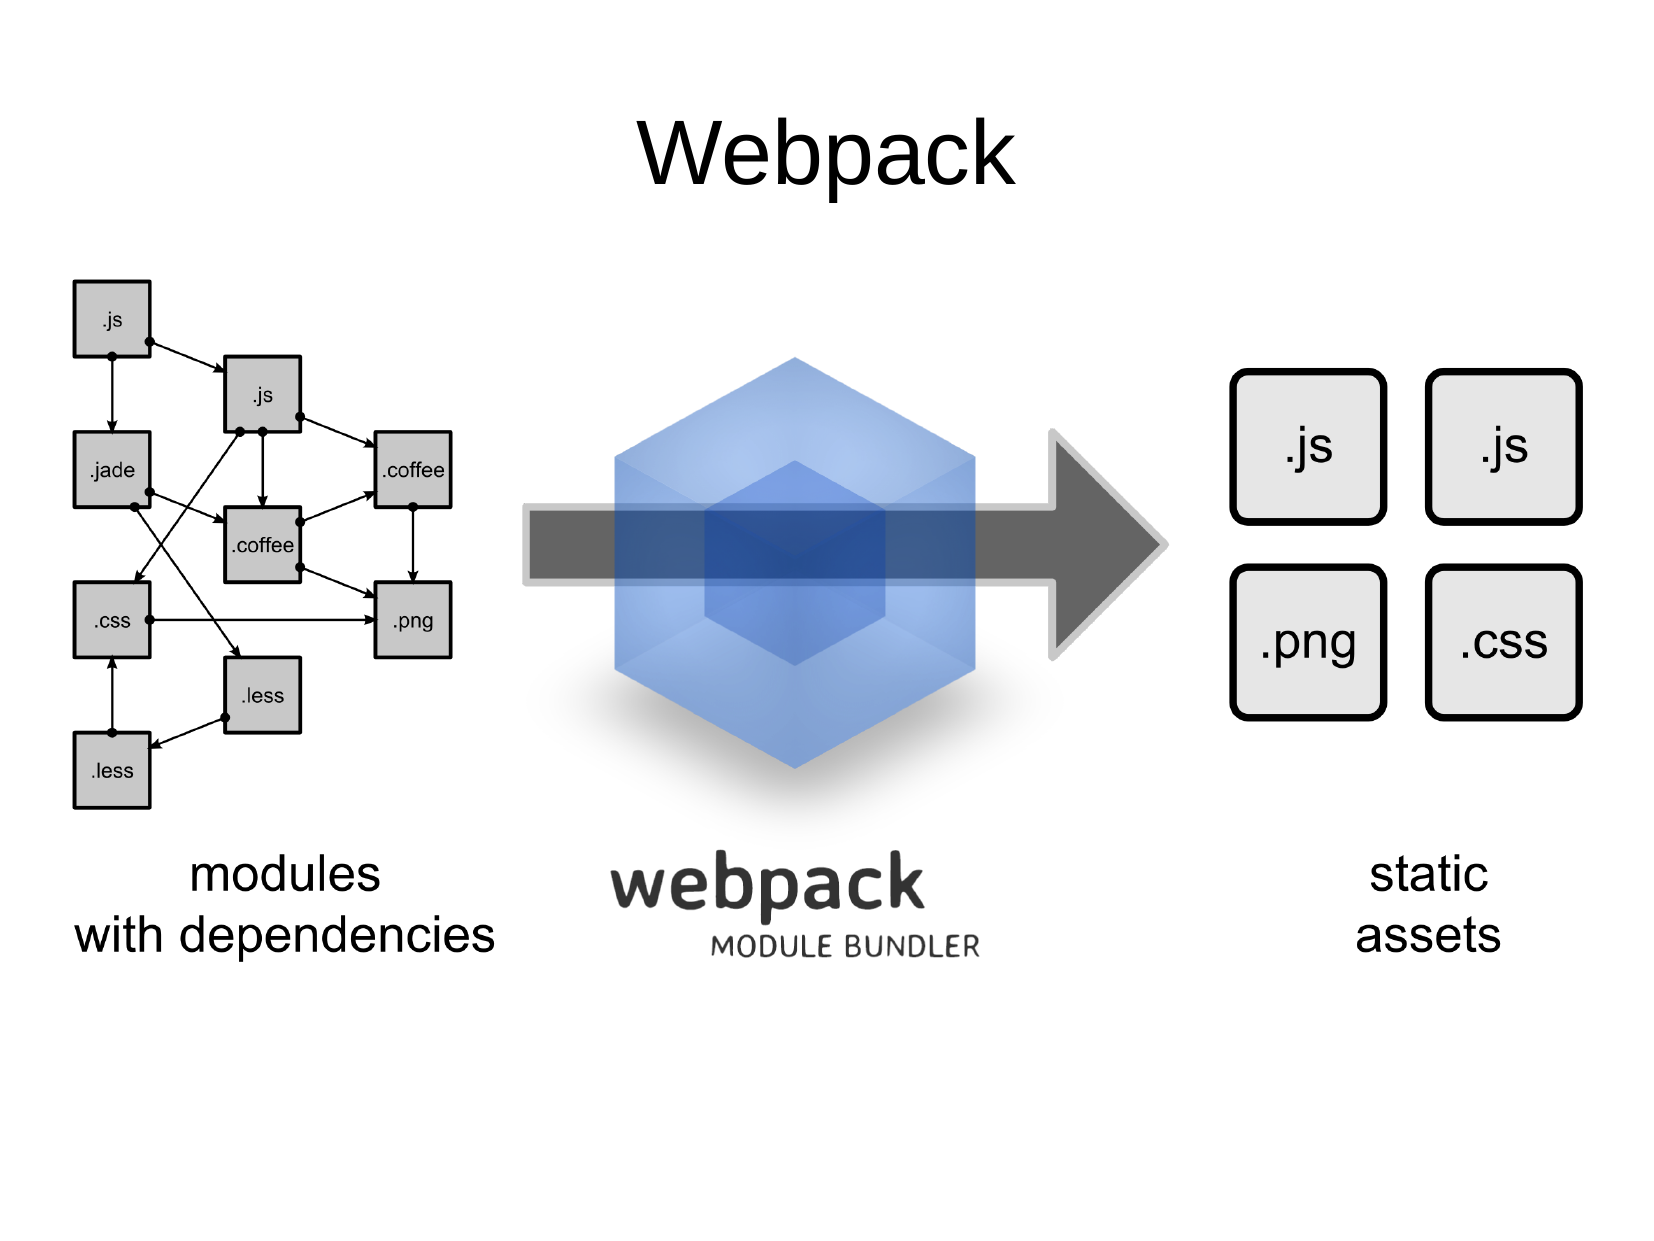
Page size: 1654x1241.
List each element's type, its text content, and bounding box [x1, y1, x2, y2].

picture [0, 206, 1654, 1033]
title Webpack [82, 49, 1571, 206]
